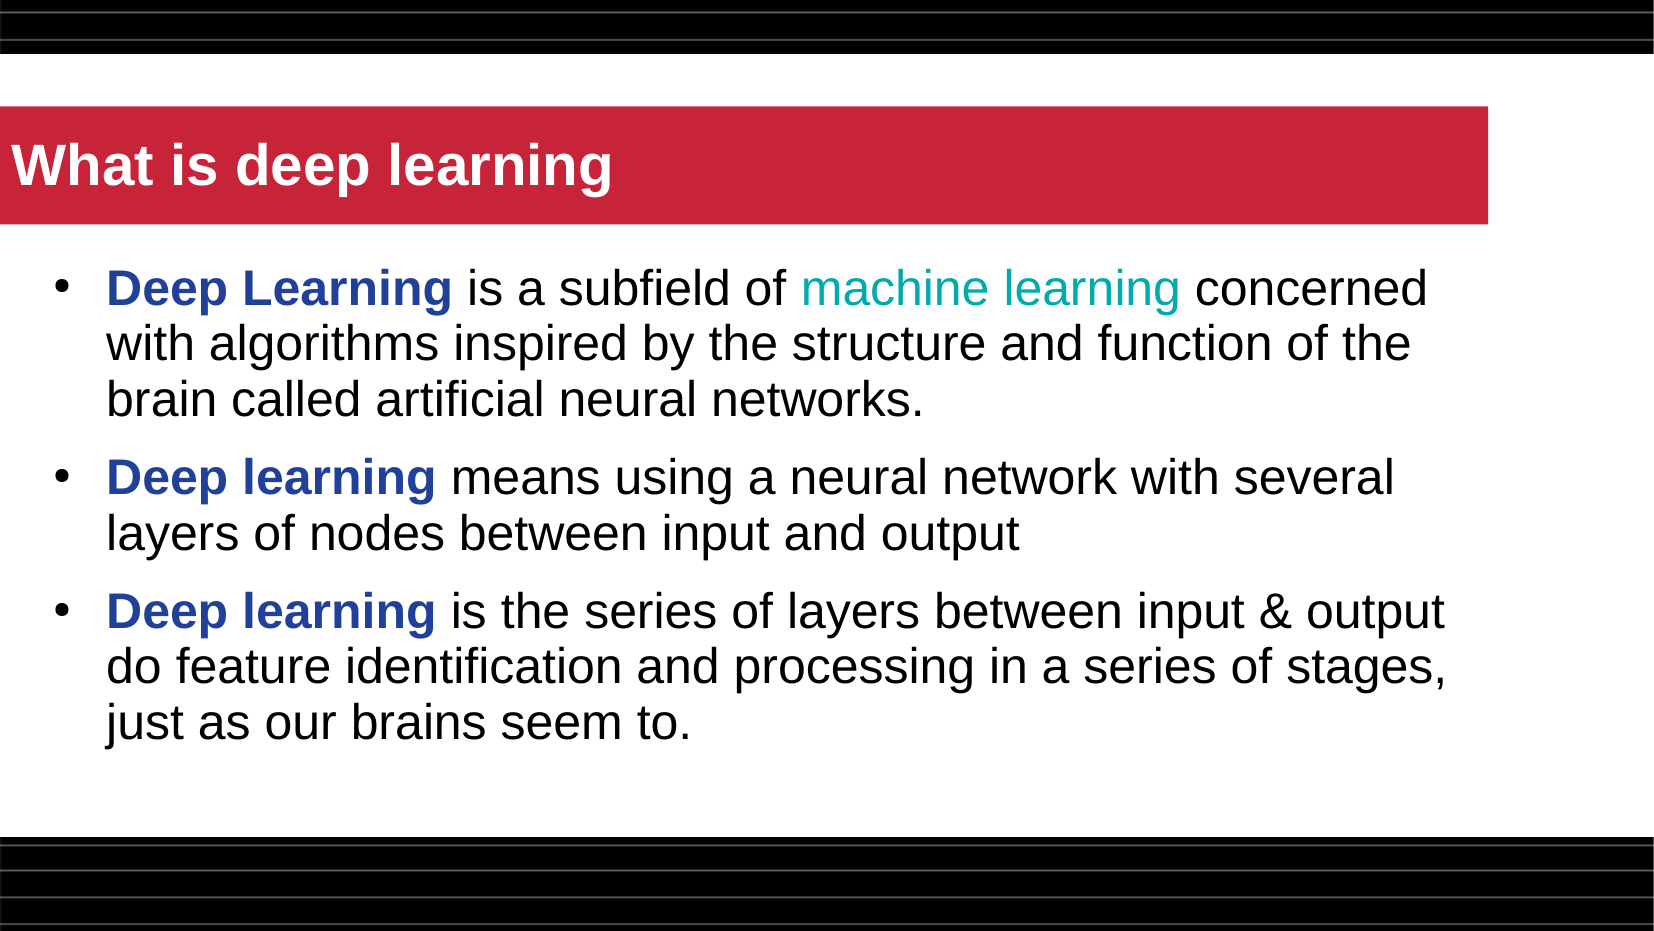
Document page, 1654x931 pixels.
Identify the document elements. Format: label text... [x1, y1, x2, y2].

list Deep Learning is a subfield of machine learning concerned with algorithms inspired by the structure and function of the brain called artificial neural networks. Deep learning means using a neural network with several layers of nodes between input and output Deep learning is the series of layers between input & output do feature identification and processing in a series of stages, just as our brains seem to. [35, 259, 1489, 804]
picture [0, 837, 1654, 931]
title What is deep learning [0, 106, 1489, 225]
picture [0, 0, 1654, 54]
